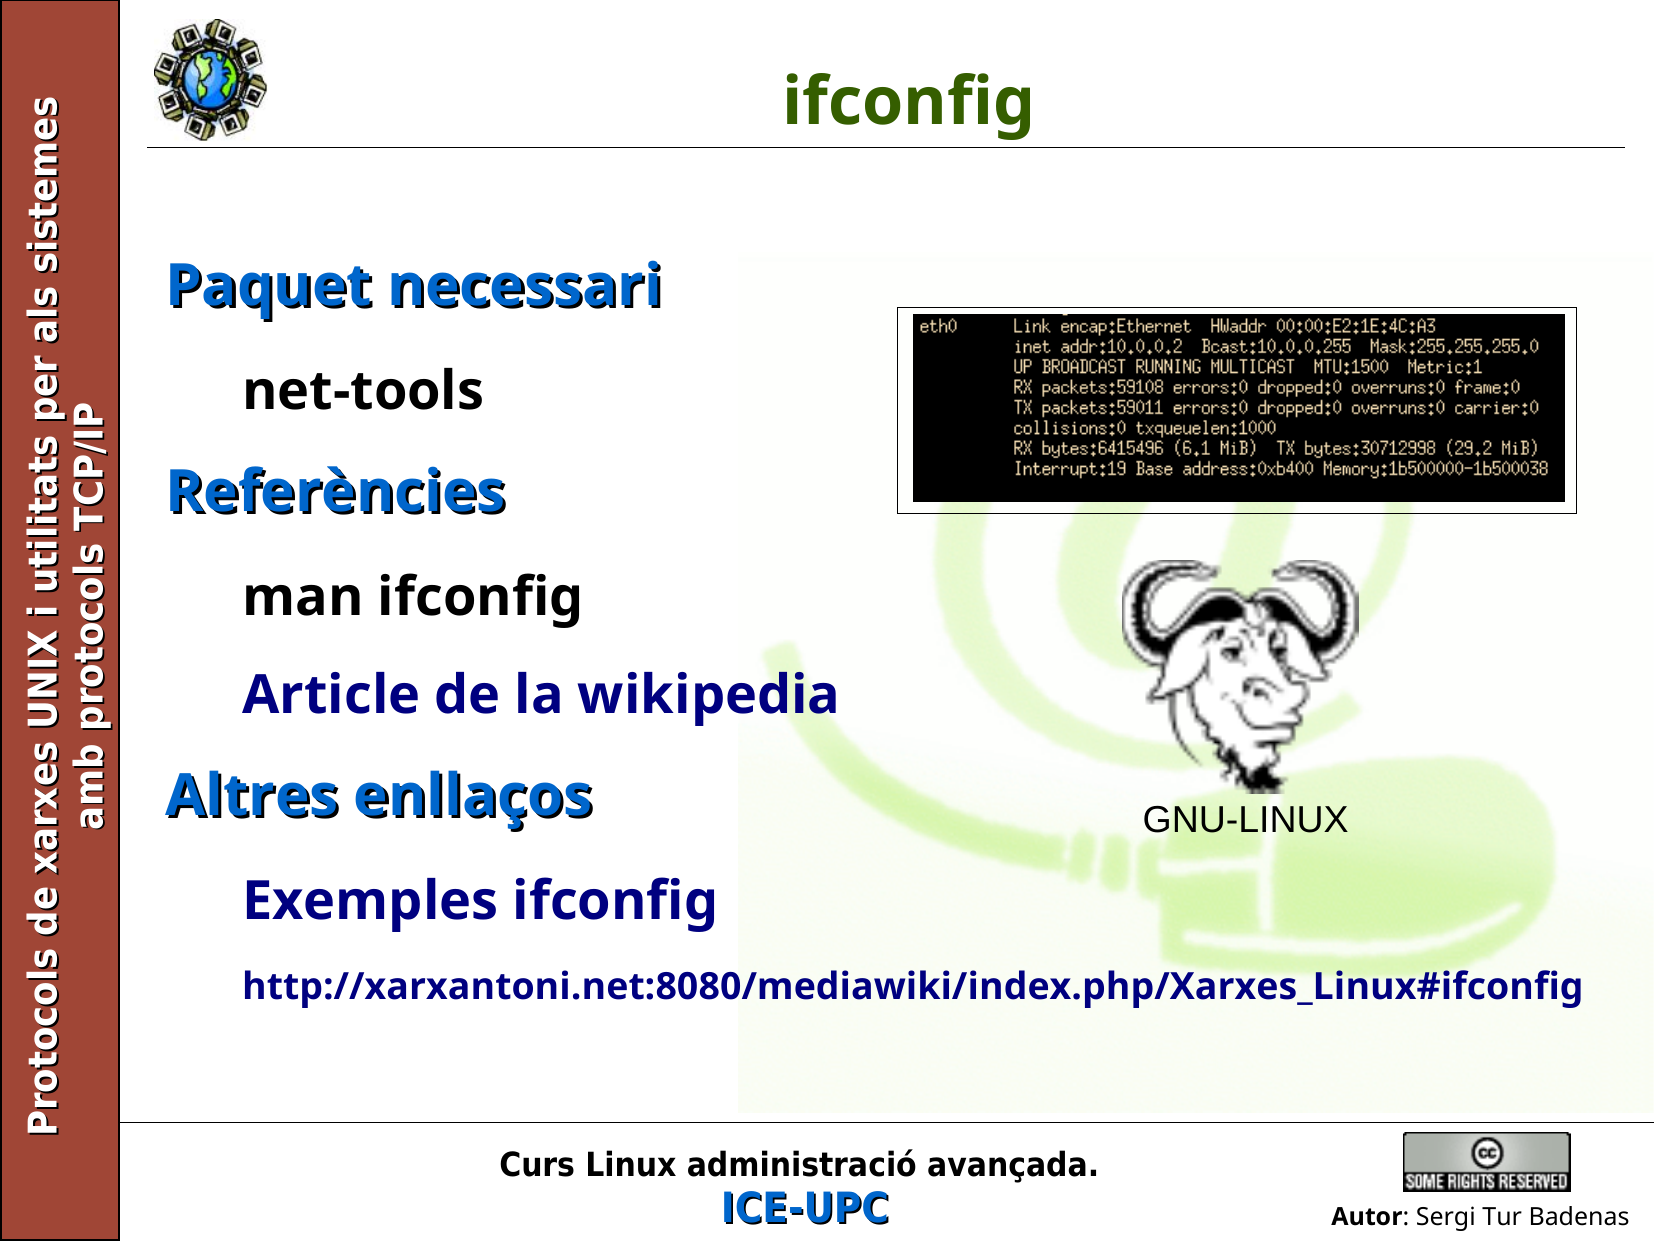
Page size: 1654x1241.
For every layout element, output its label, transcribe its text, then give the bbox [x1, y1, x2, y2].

list Paquet necessari net-tools Referències man ifconfig Article de la wikipedia Altres enllaços Exemples ifconfig http://xarxantoni.net:8080/mediawiki/index.php/Xarxes_Linux#ifconfig [147, 242, 1636, 1093]
picture [154, 19, 268, 142]
title ifconfig [165, 49, 1654, 148]
picture [1122, 560, 1359, 794]
picture [1403, 1132, 1571, 1192]
picture [738, 252, 1654, 1113]
picture [913, 314, 1565, 502]
text_box GNU-LINUX [1127, 791, 1364, 849]
